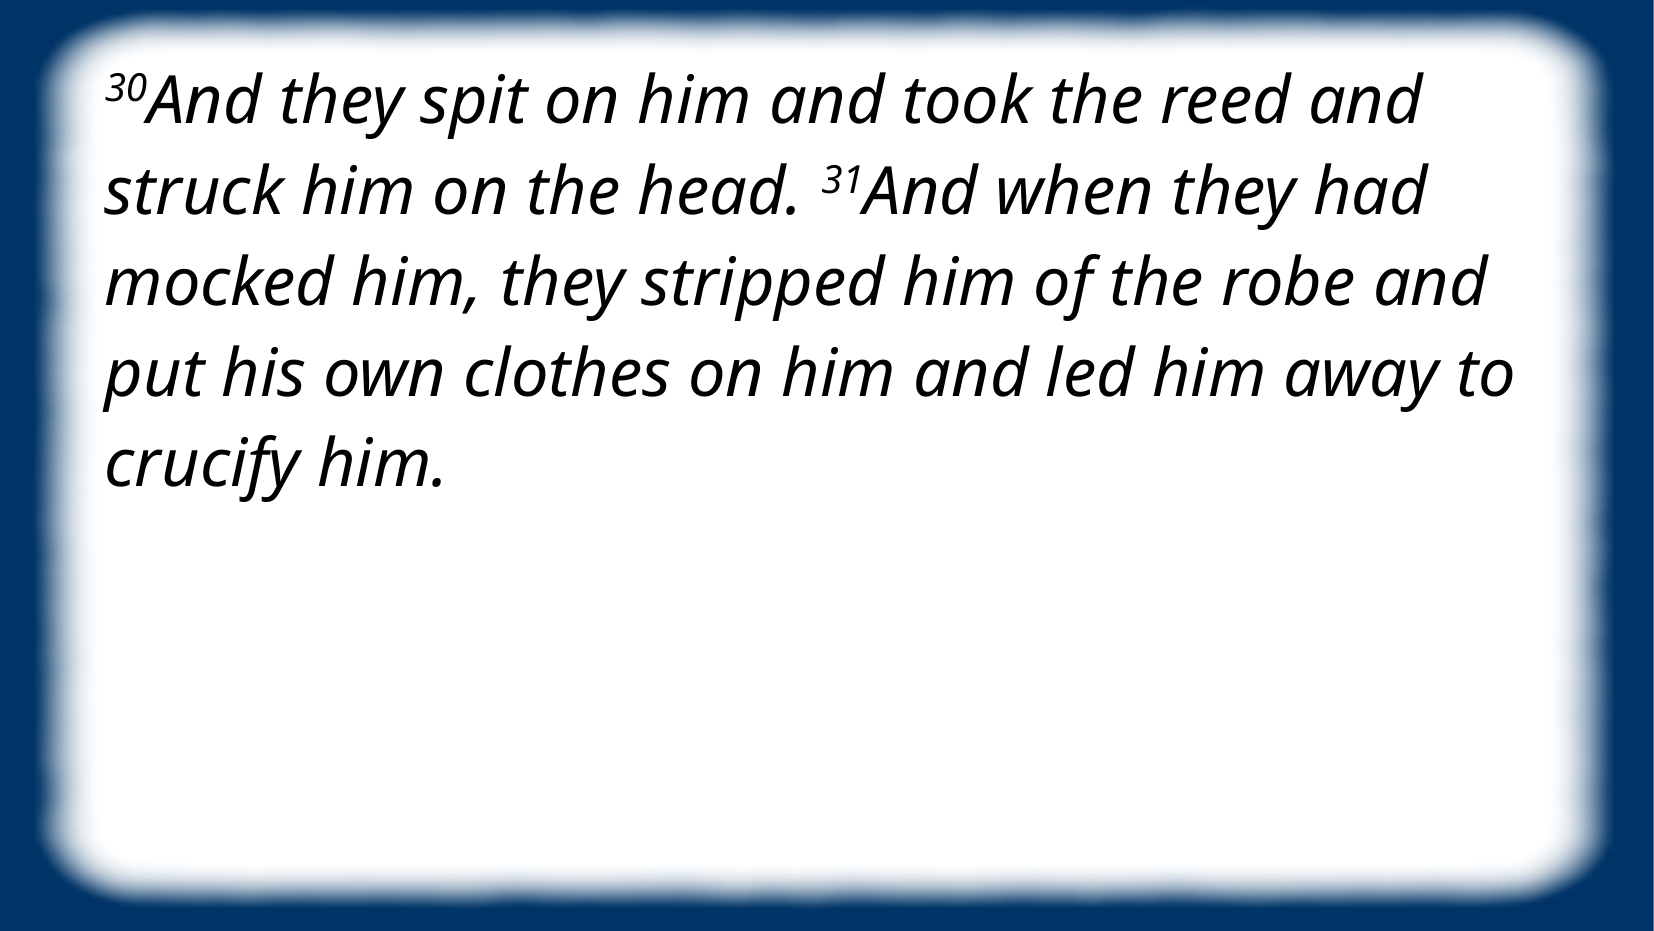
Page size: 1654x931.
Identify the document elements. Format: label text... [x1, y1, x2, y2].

text_box 30And they spit on him and took the reed and struck him on the head. 31And when they had mocked him, they stripped him of the robe and put his own clothes on him and led him away to crucify him. [90, 45, 1546, 504]
picture [0, 0, 1654, 931]
